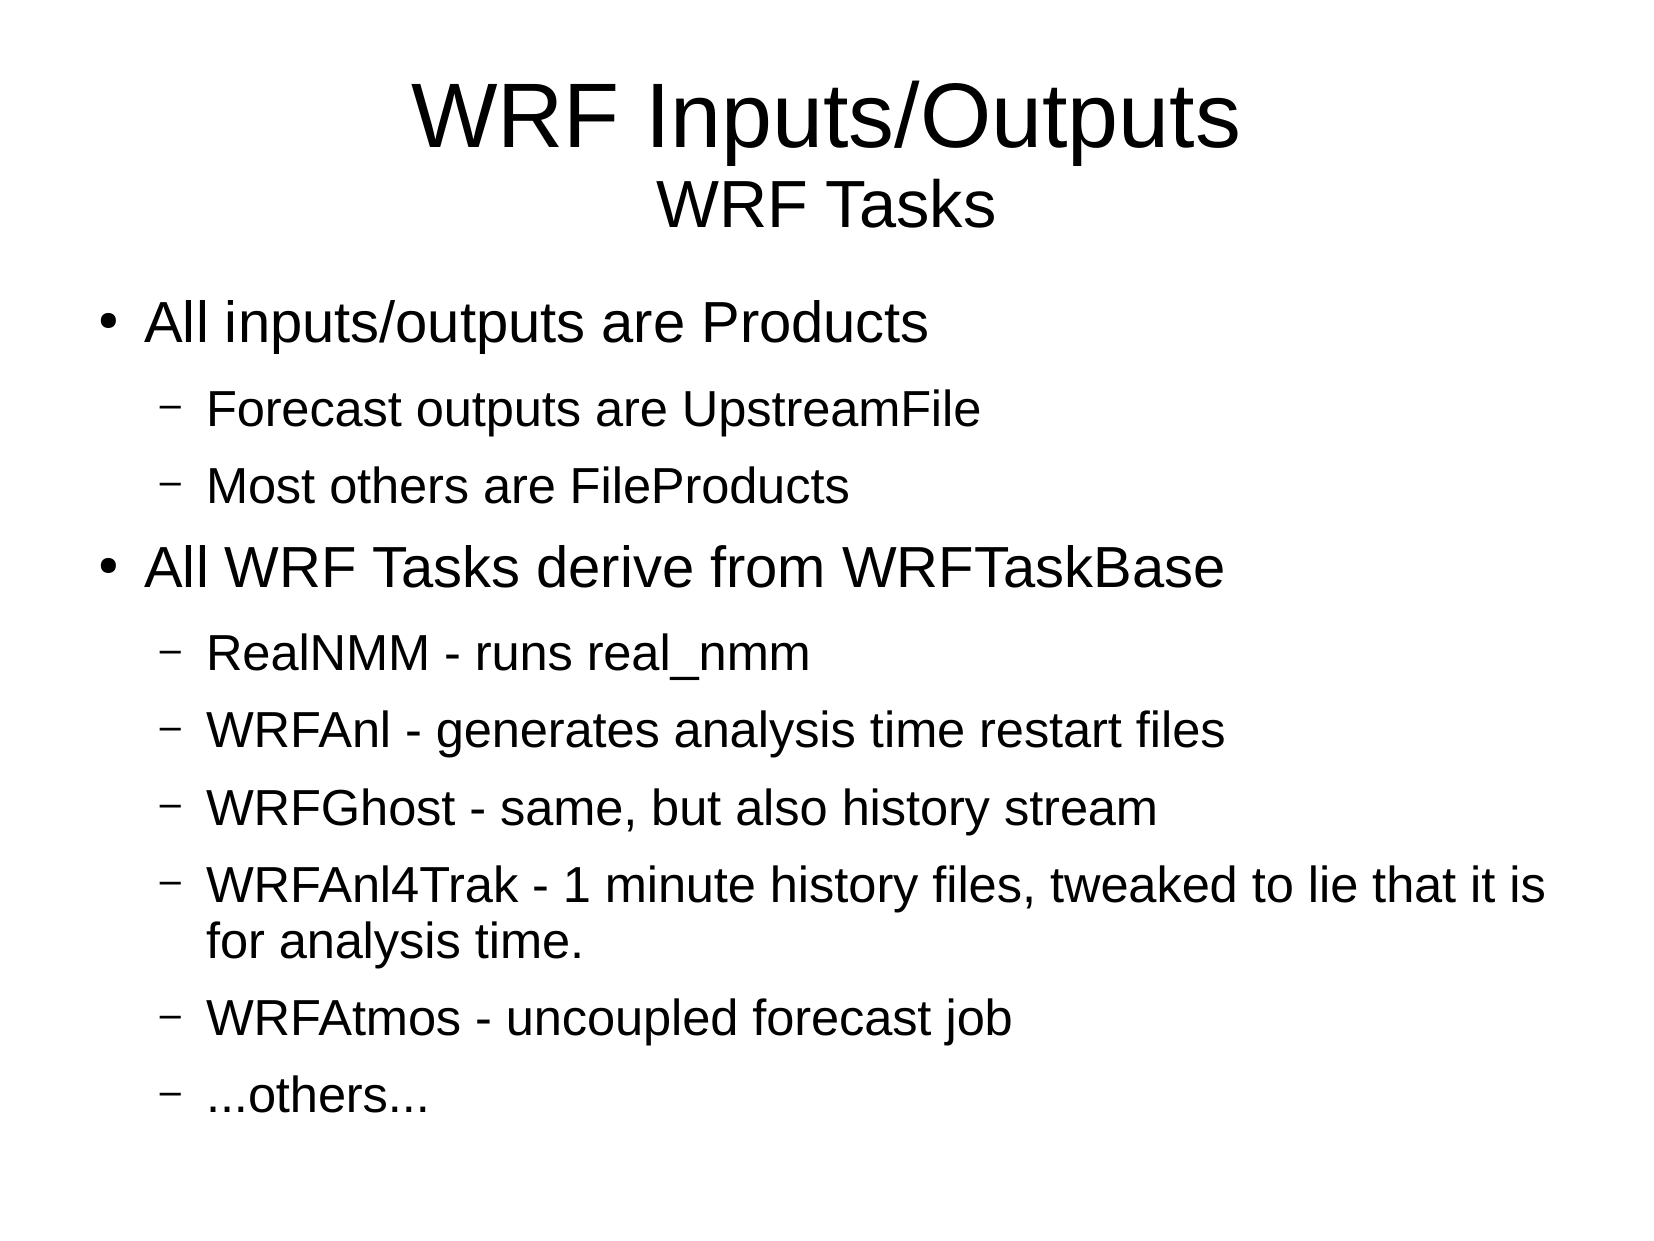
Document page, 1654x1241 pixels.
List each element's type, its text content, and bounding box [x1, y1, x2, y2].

list All inputs/outputs are Products Forecast outputs are UpstreamFile Most others are FileProducts All WRF Tasks derive from WRFTaskBase RealNMM - runs real_nmm WRFAnl - generates analysis time restart files WRFGhost - same, but also history stream WRFAnl4Trak - 1 minute history files, tweaked to lie that it is for analysis time. WRFAtmos - uncoupled forecast job ...others... [82, 290, 1571, 1126]
title WRF Inputs/Outputs WRF Tasks [82, 49, 1571, 257]
